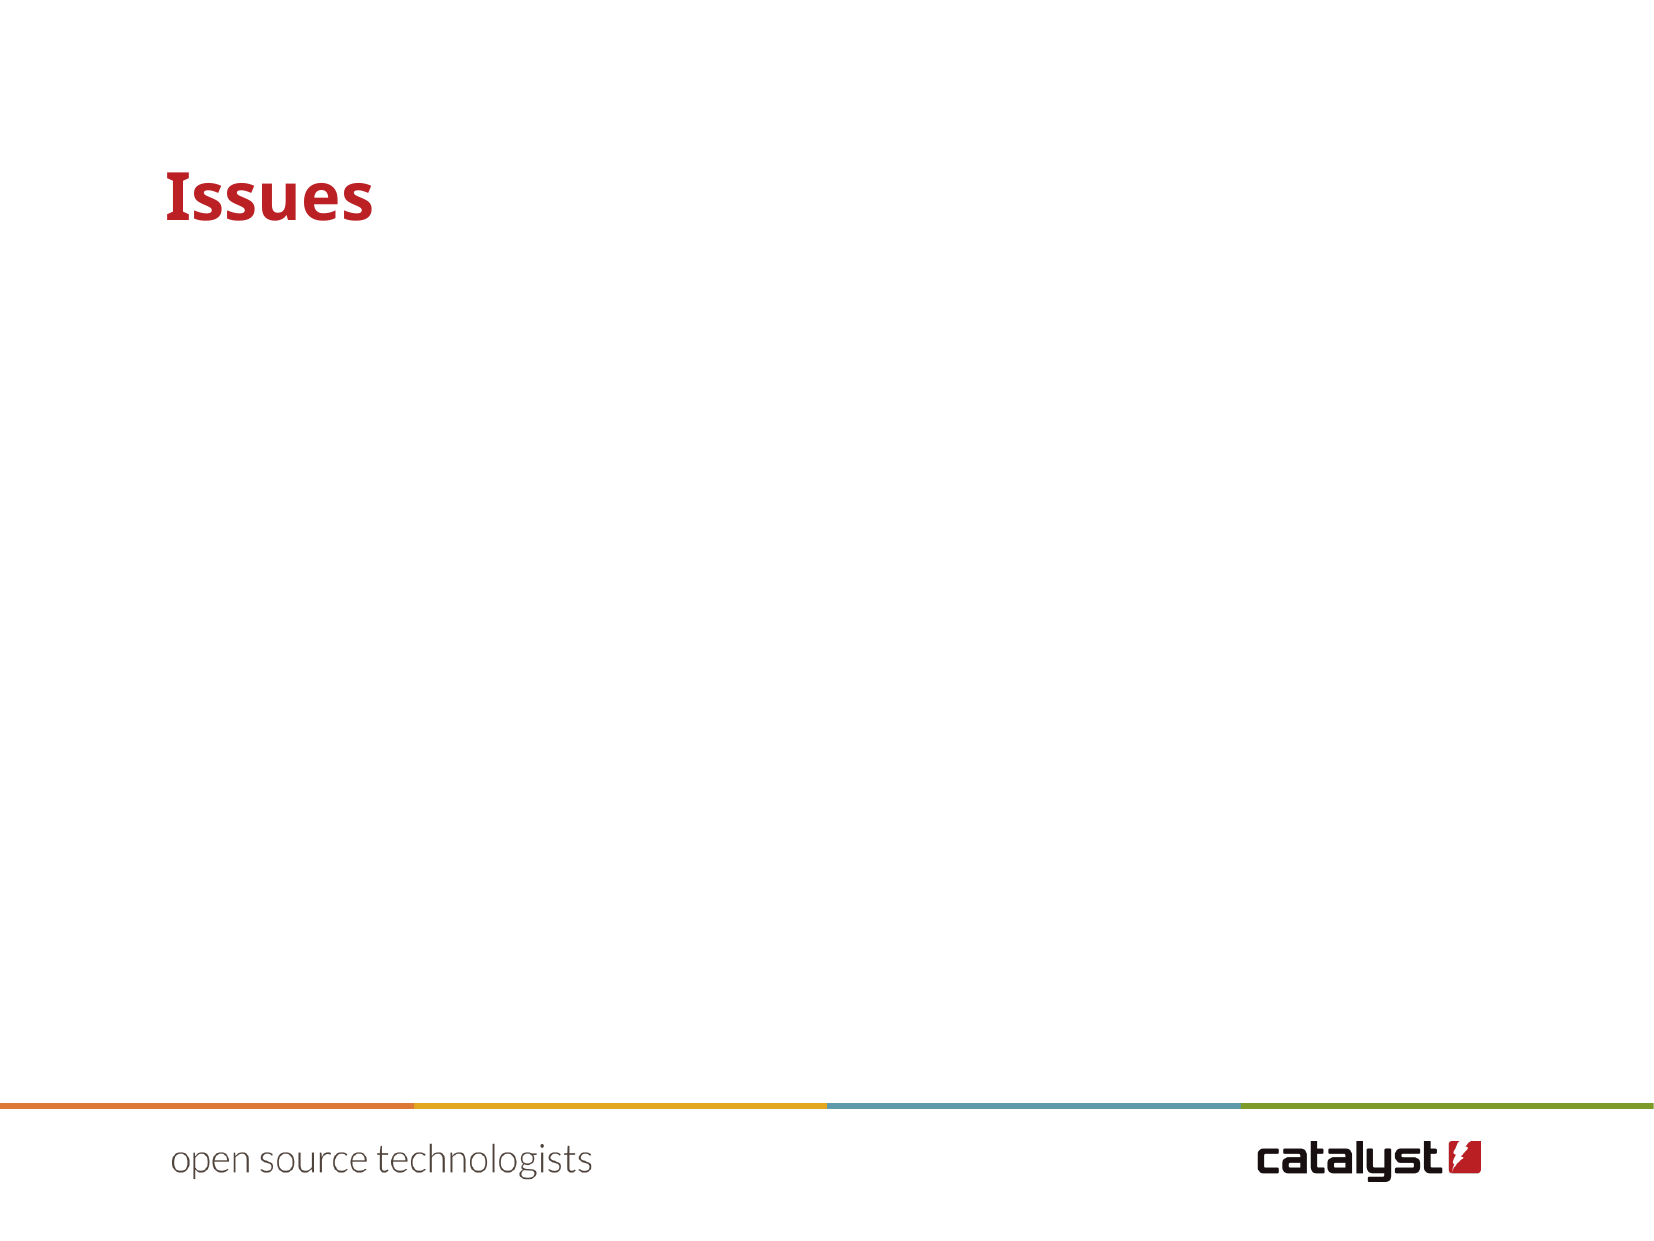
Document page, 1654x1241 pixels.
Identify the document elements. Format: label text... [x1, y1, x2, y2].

title Issues [165, 90, 1489, 298]
picture [0, 1103, 1654, 1182]
